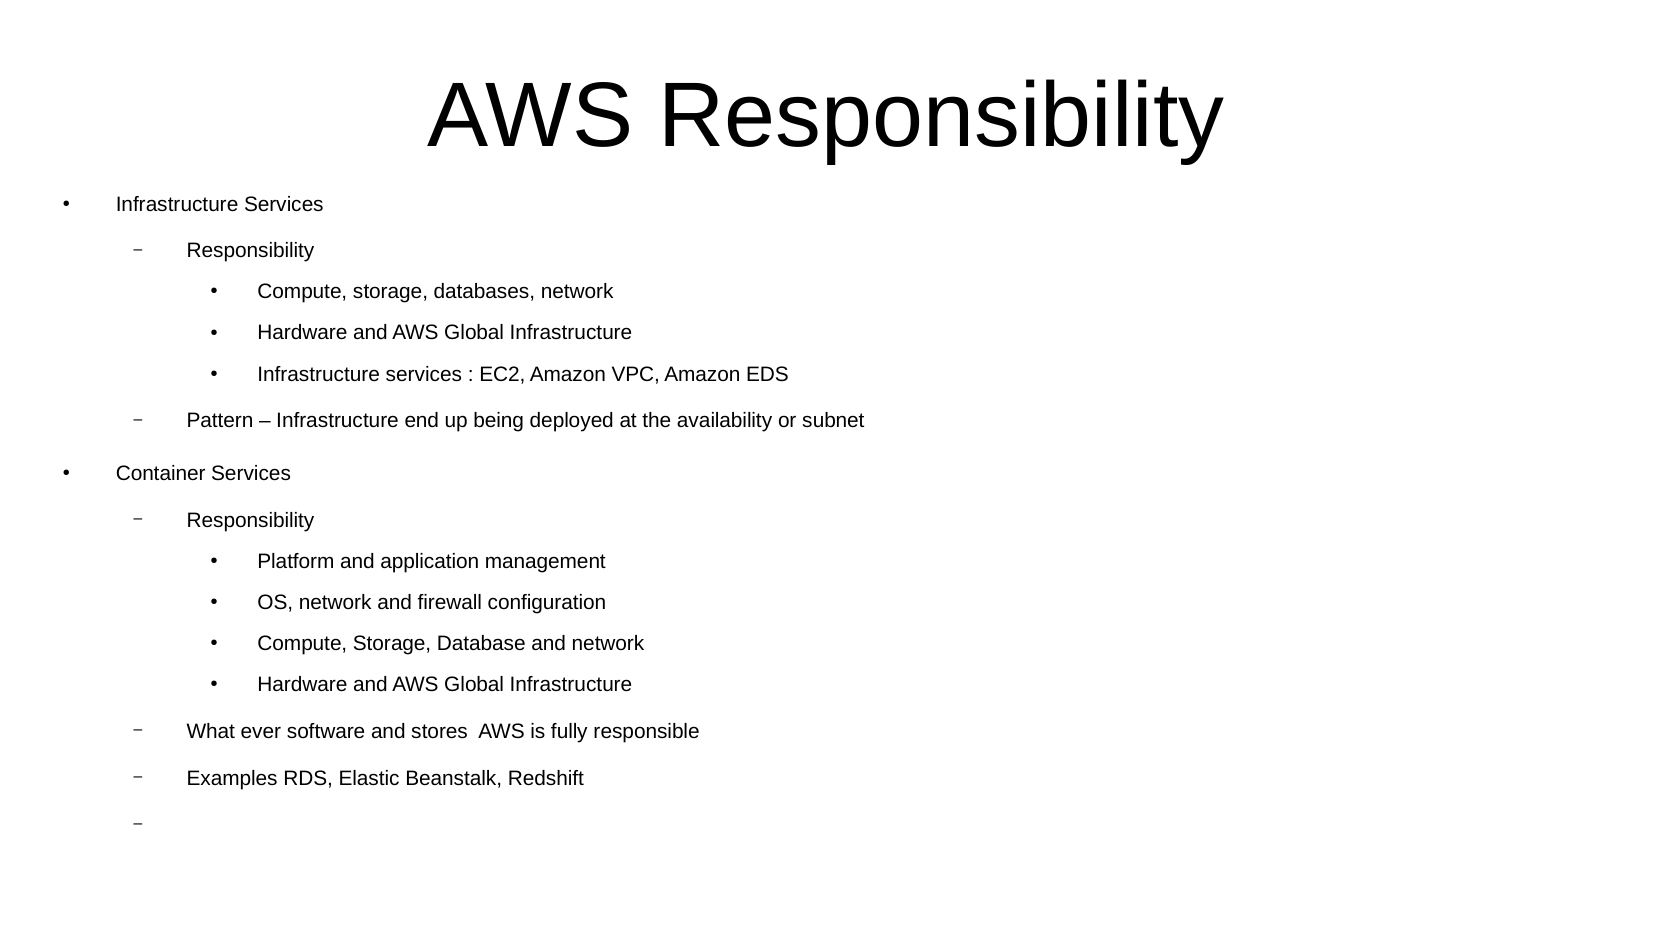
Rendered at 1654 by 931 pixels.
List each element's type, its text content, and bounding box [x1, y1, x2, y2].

title AWS Responsibility [82, 37, 1571, 192]
list Infrastructure Services Responsibility Compute, storage, databases, network Hardware and AWS Global Infrastructure Infrastructure services : EC2, Amazon VPC, Amazon EDS Pattern – Infrastructure end up being deployed at the availability or subnet Container Services Responsibility Platform and application management OS, network and firewall configuration Compute, Storage, Database and network Hardware and AWS Global Infrastructure What ever software and stores AWS is fully responsible Examples RDS, Elastic Beanstalk, Redshift [45, 192, 1571, 916]
